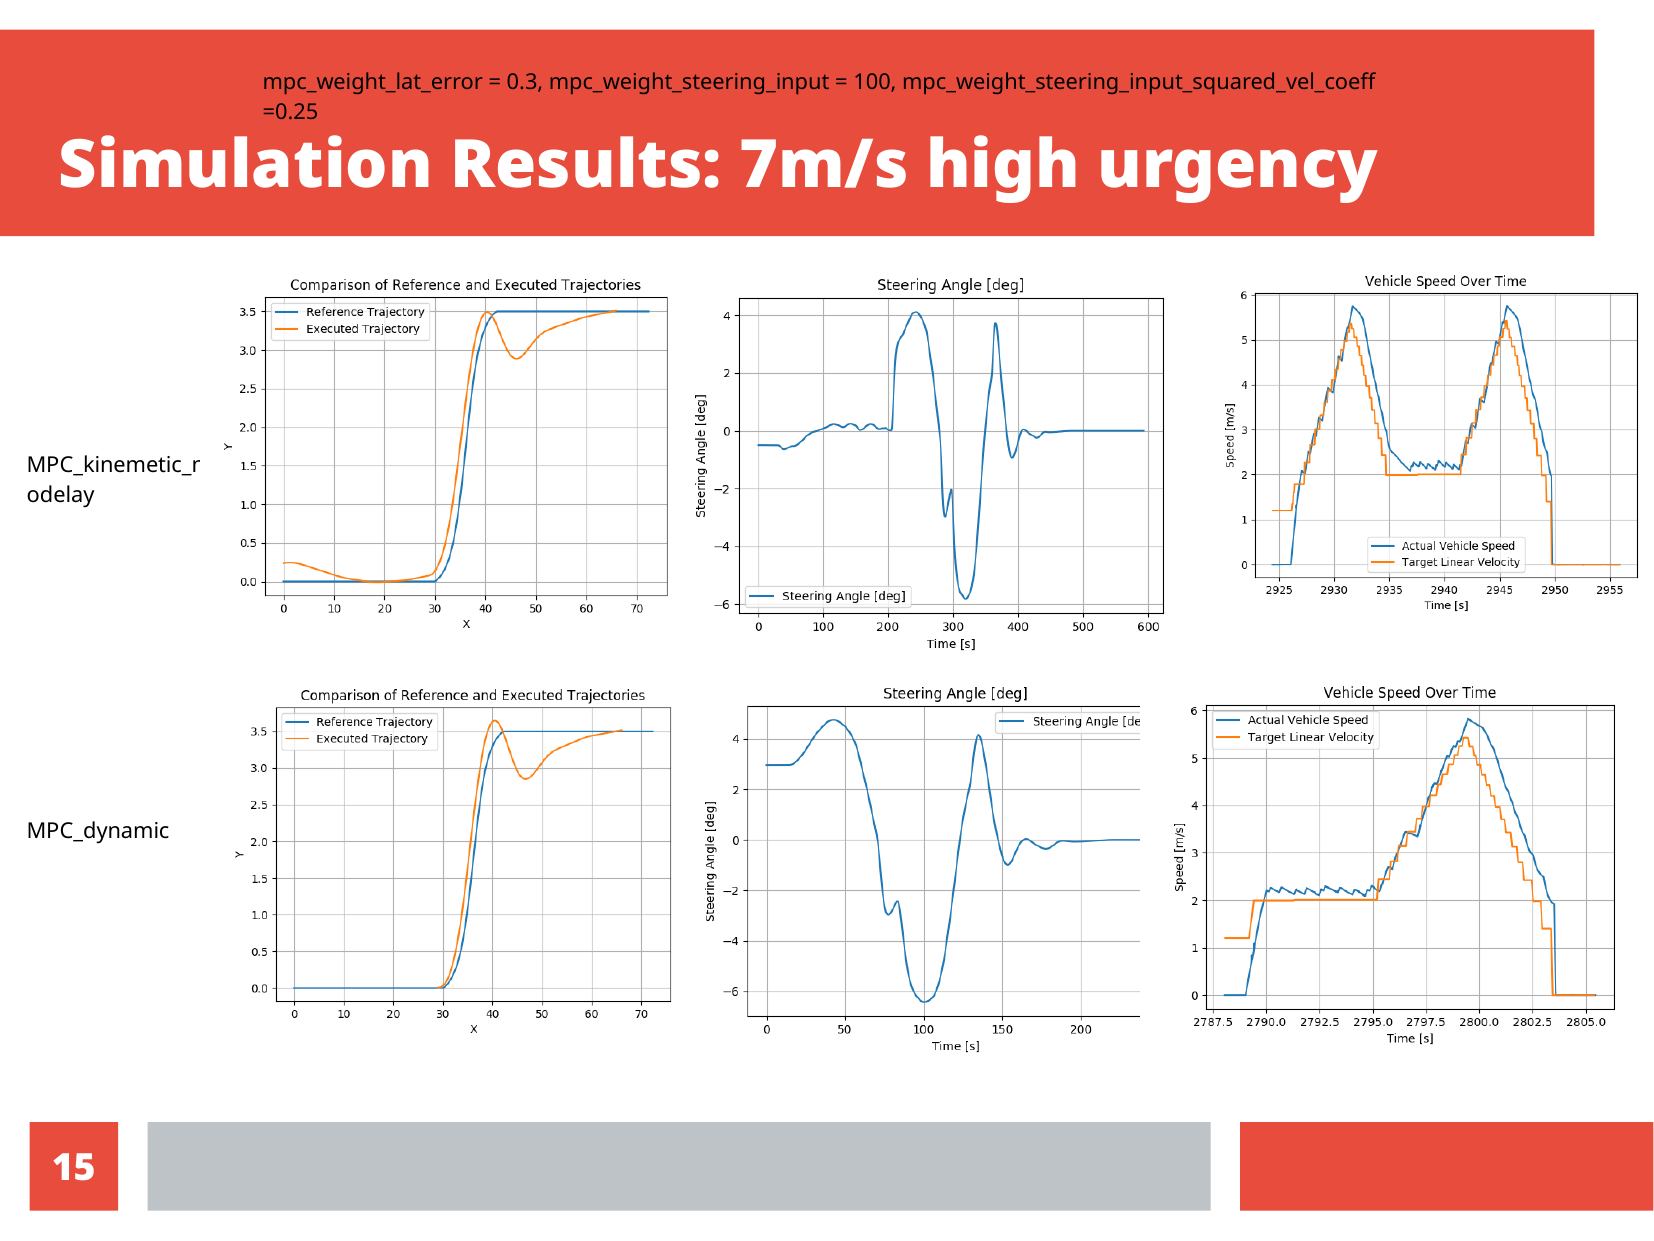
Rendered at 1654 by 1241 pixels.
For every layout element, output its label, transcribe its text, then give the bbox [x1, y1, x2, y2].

picture [200, 248, 1654, 1060]
text_box MPC_kinemetic_nodelay [11, 442, 200, 508]
text_box mpc_weight_lat_error = 0.3, mpc_weight_steering_input = 100, mpc_weight_steering_input_squared_vel_coeff =0.25 [248, 59, 1430, 125]
text_box MPC_dynamic [11, 808, 212, 851]
title Simulation Results: 7m/s high urgency [59, 59, 1595, 207]
